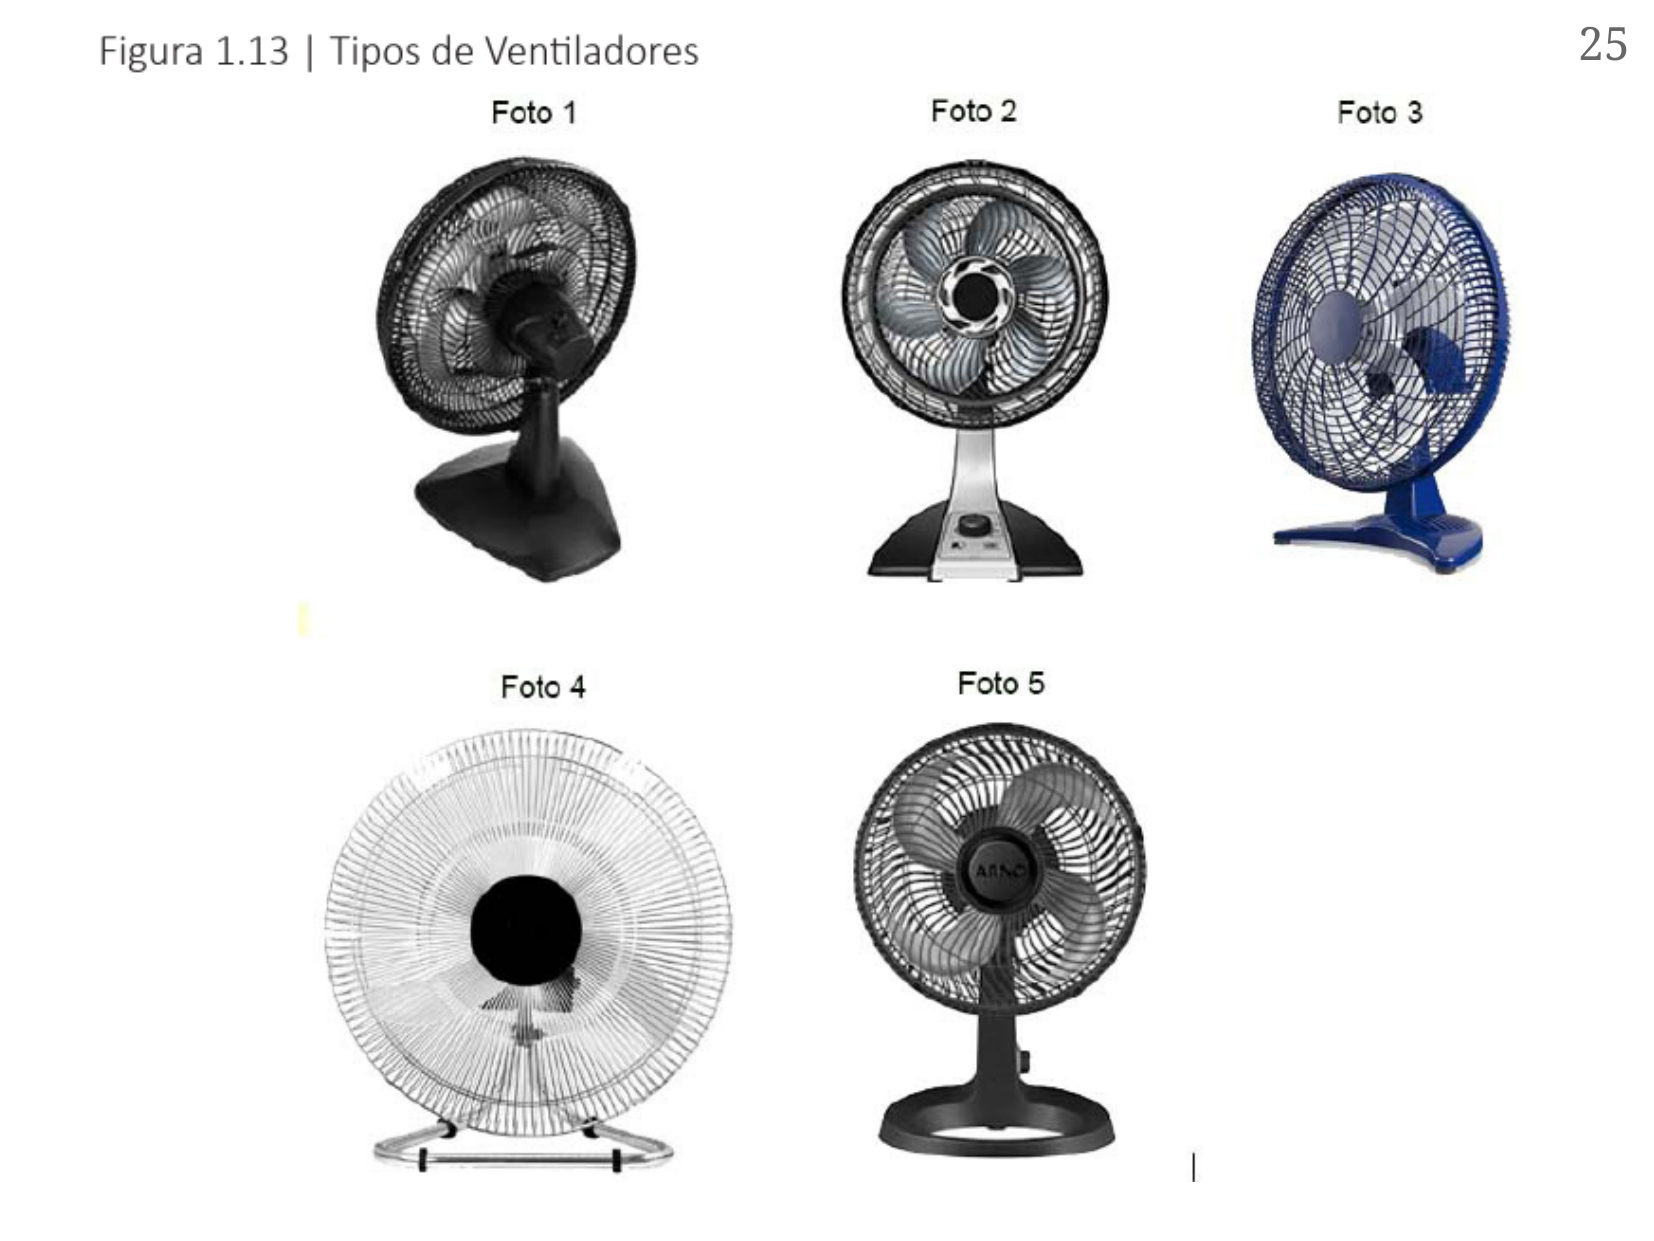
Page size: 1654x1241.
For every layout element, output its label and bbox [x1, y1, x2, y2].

picture [94, 29, 1523, 1182]
